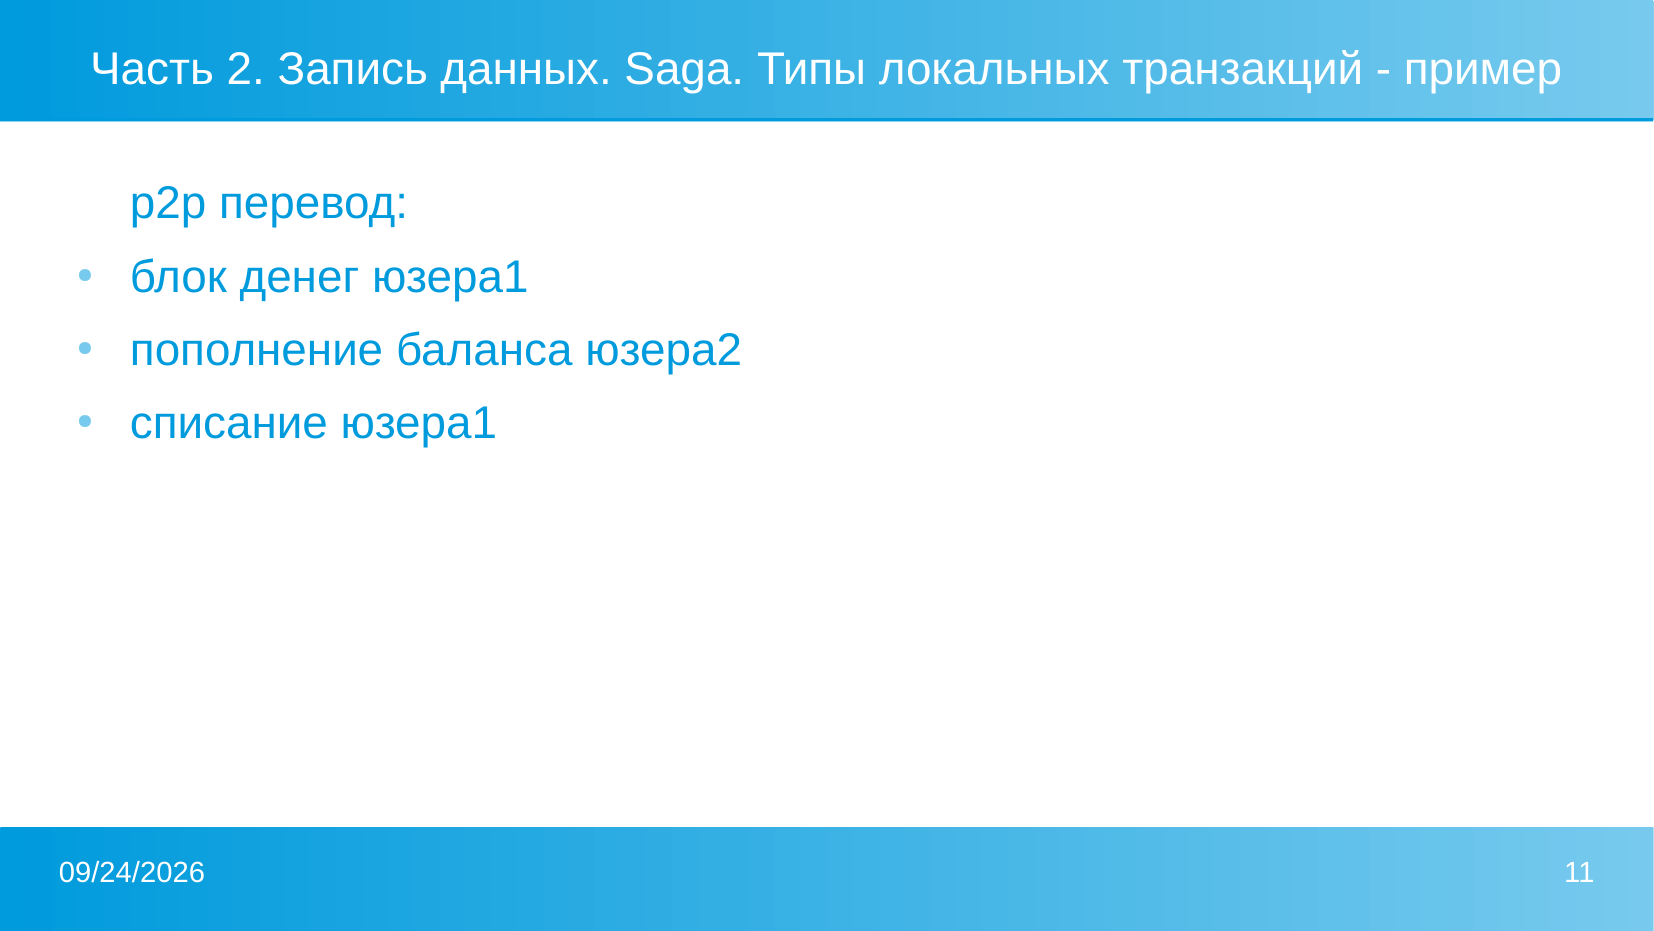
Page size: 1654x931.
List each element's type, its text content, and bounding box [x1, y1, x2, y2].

title Часть 2. Запись данных. Saga. Типы локальных транзакций - пример [59, 29, 1595, 108]
list p2p перевод: блок денег юзера1 пополнение баланса юзера2 списание юзера1 [59, 177, 1595, 768]
